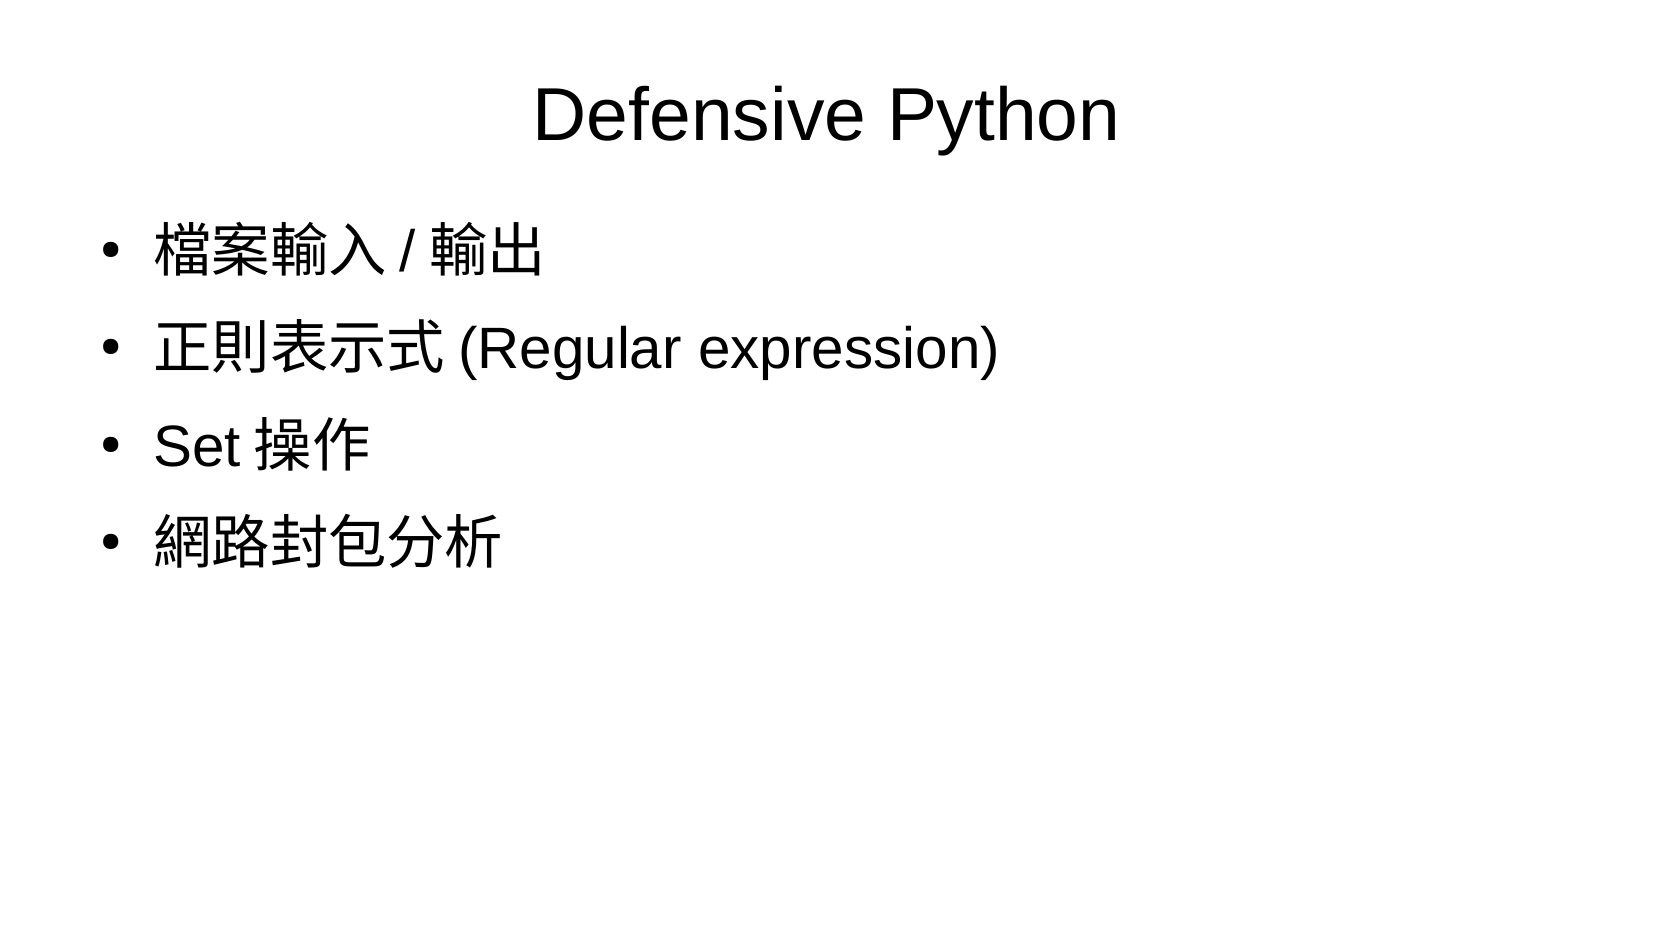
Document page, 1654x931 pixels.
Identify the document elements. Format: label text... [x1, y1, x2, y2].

list 檔案輸入/輸出 正則表示式(Regular expression) Set操作 網路封包分析 [82, 217, 1571, 758]
title Defensive Python [82, 37, 1571, 193]
